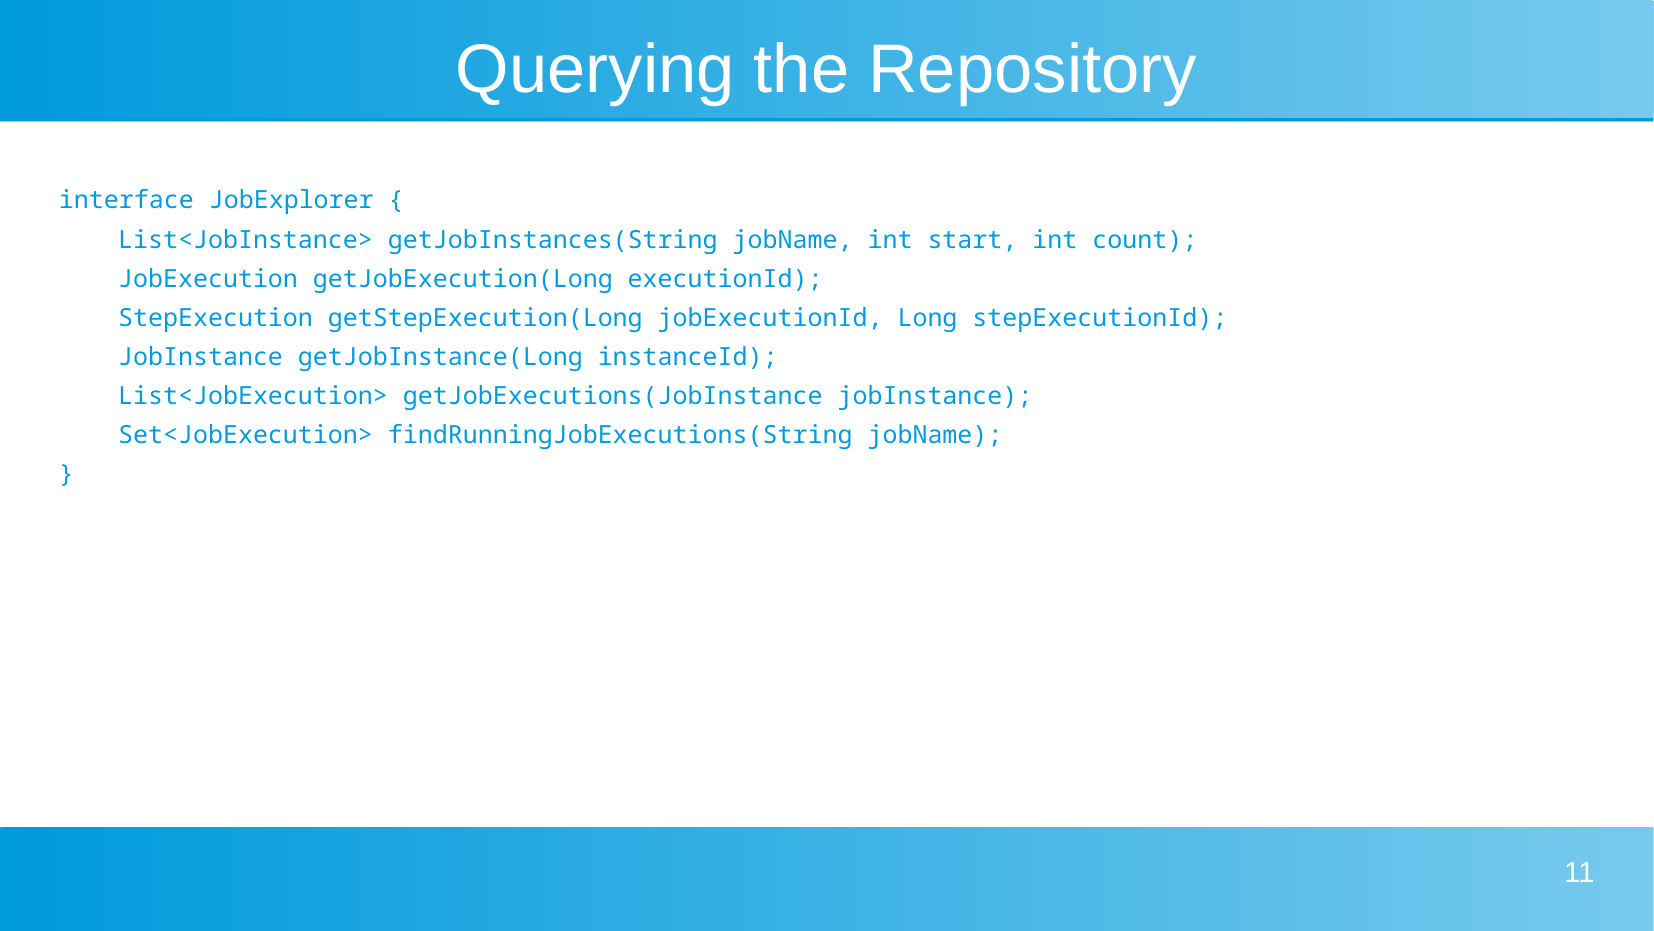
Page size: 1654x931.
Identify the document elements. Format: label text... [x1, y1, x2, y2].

list interface JobExplorer { List<JobInstance> getJobInstances(String jobName, int start, int count); JobExecution getJobExecution(Long executionId); StepExecution getStepExecution(Long jobExecutionId, Long stepExecutionId); JobInstance getJobInstance(Long instanceId); List<JobExecution> getJobExecutions(JobInstance jobInstance); Set<JobExecution> findRunningJobExecutions(String jobName); } [59, 177, 1595, 768]
title Querying the Repository [59, 29, 1595, 108]
